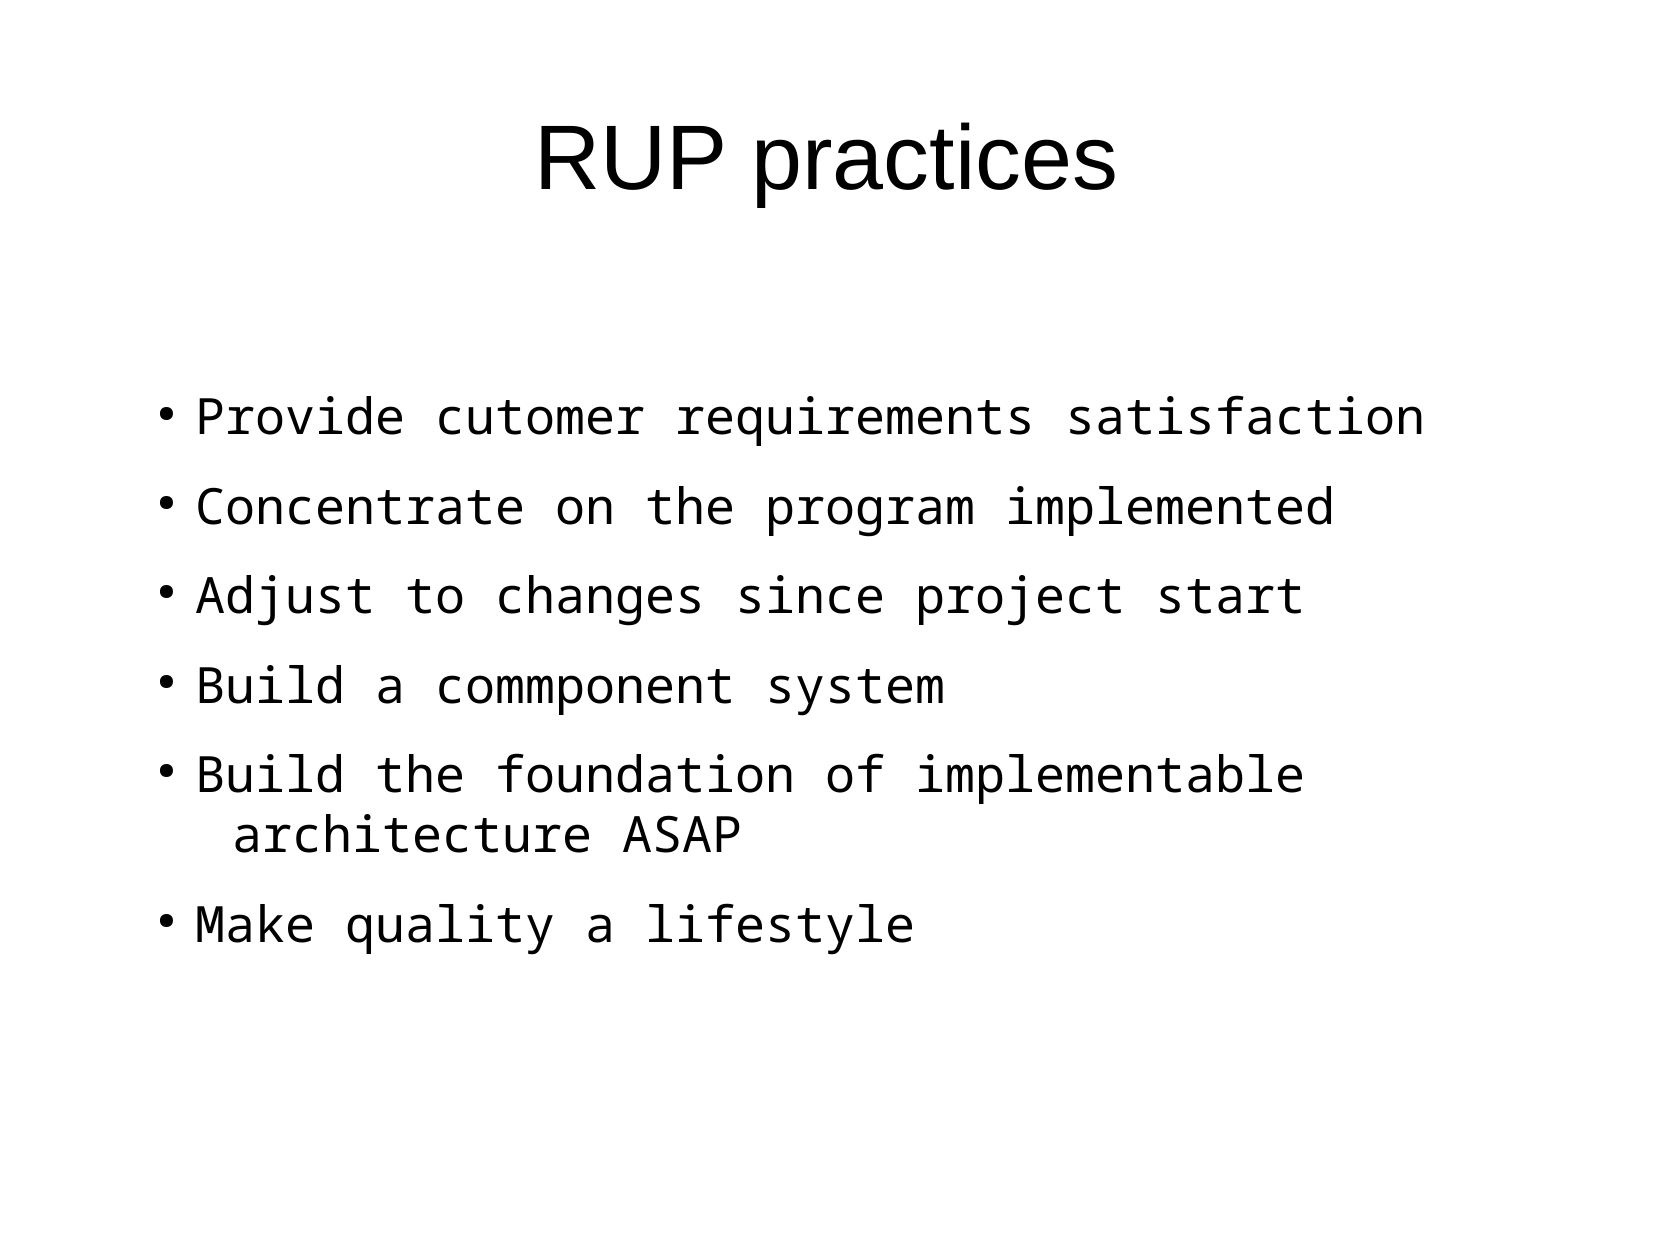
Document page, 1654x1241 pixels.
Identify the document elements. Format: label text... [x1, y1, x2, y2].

title RUP practices [82, 49, 1571, 257]
list Provide cutomer requirements satisfaction Concentrate on the program implemented Adjust to changes since project start Build a commponent system Build the foundation of implementable architecture ASAP Make quality a lifestyle [82, 295, 1571, 1099]
